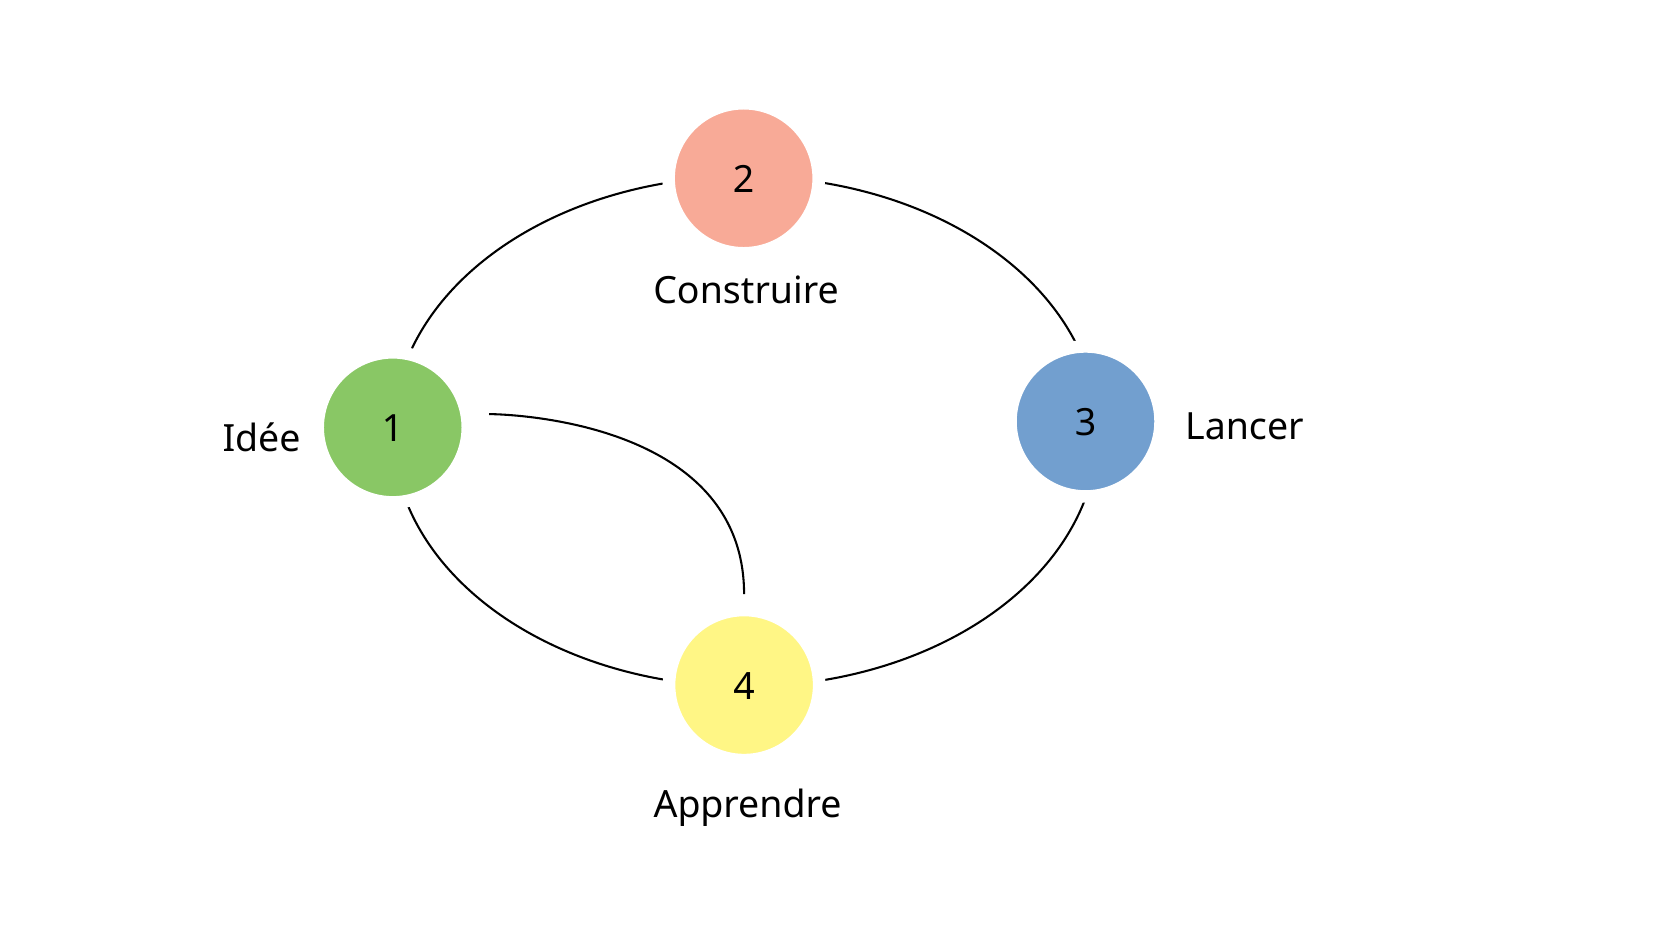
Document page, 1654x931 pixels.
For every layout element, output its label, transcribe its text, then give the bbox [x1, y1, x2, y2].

text_box 4 [669, 610, 820, 761]
text_box 3 [1010, 346, 1161, 497]
text_box Idée [207, 403, 298, 461]
text_box Construire [638, 255, 814, 313]
text_box Lancer [1170, 391, 1292, 449]
text_box 2 [668, 103, 819, 254]
text_box 1 [317, 352, 468, 503]
text_box Apprendre [638, 769, 815, 827]
